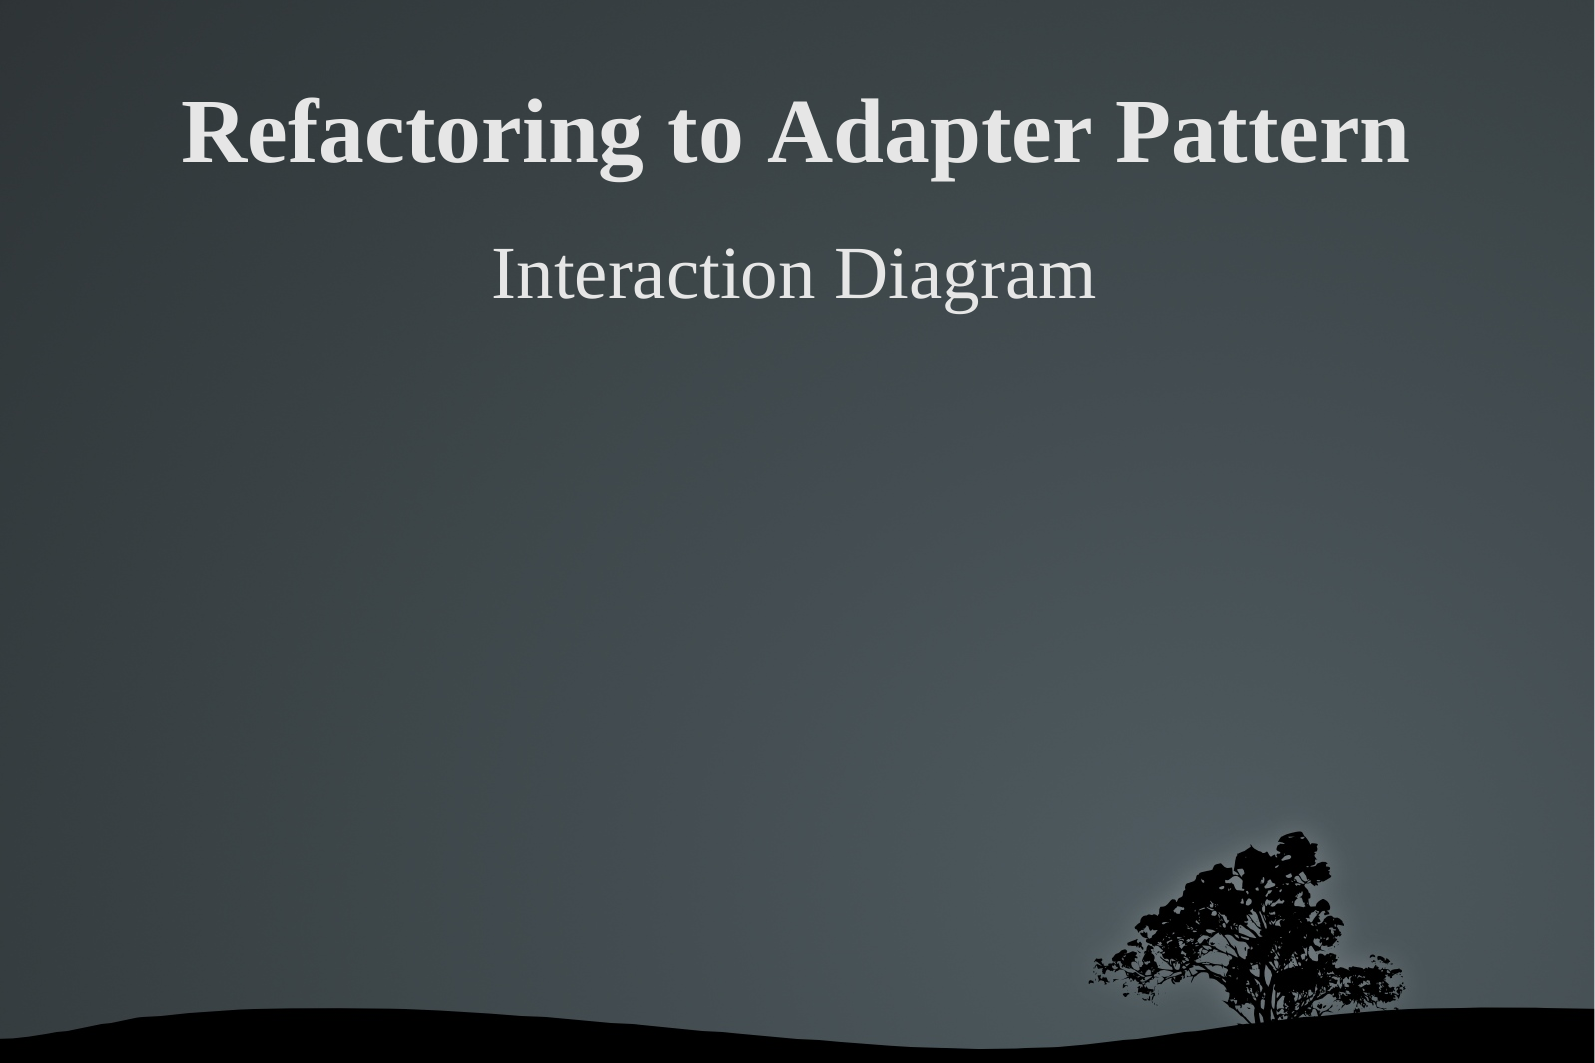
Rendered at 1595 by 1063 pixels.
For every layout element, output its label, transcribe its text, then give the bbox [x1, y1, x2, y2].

picture [0, 0, 1595, 1063]
title Interaction Diagram [76, 221, 1512, 325]
title Refactoring to Adapter Pattern [79, 49, 1515, 213]
